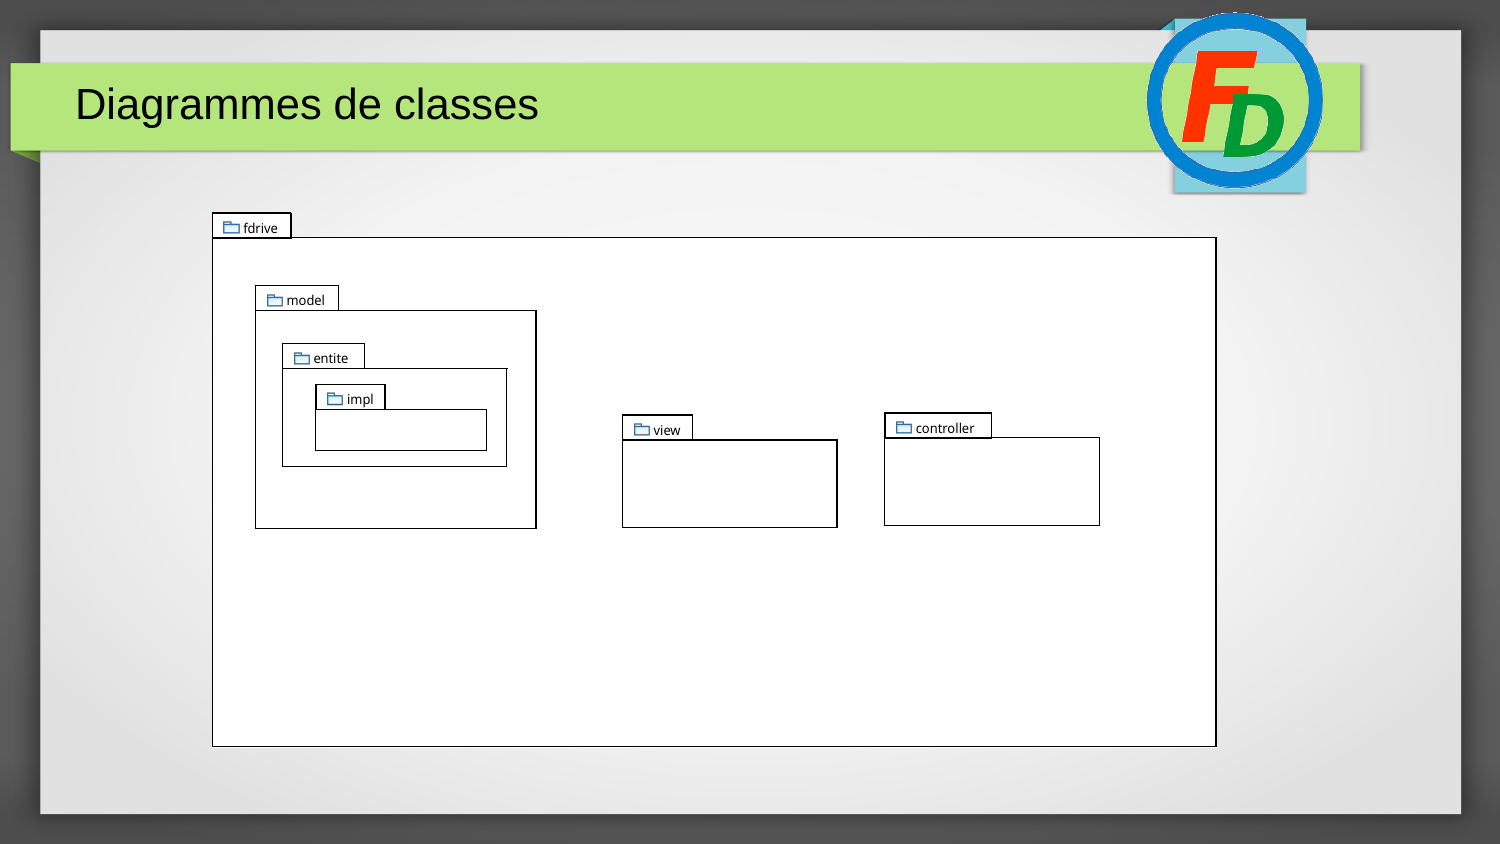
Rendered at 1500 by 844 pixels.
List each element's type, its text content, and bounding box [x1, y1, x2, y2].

picture [0, 0, 1500, 844]
title Diagrammes de classes [75, 64, 1145, 145]
